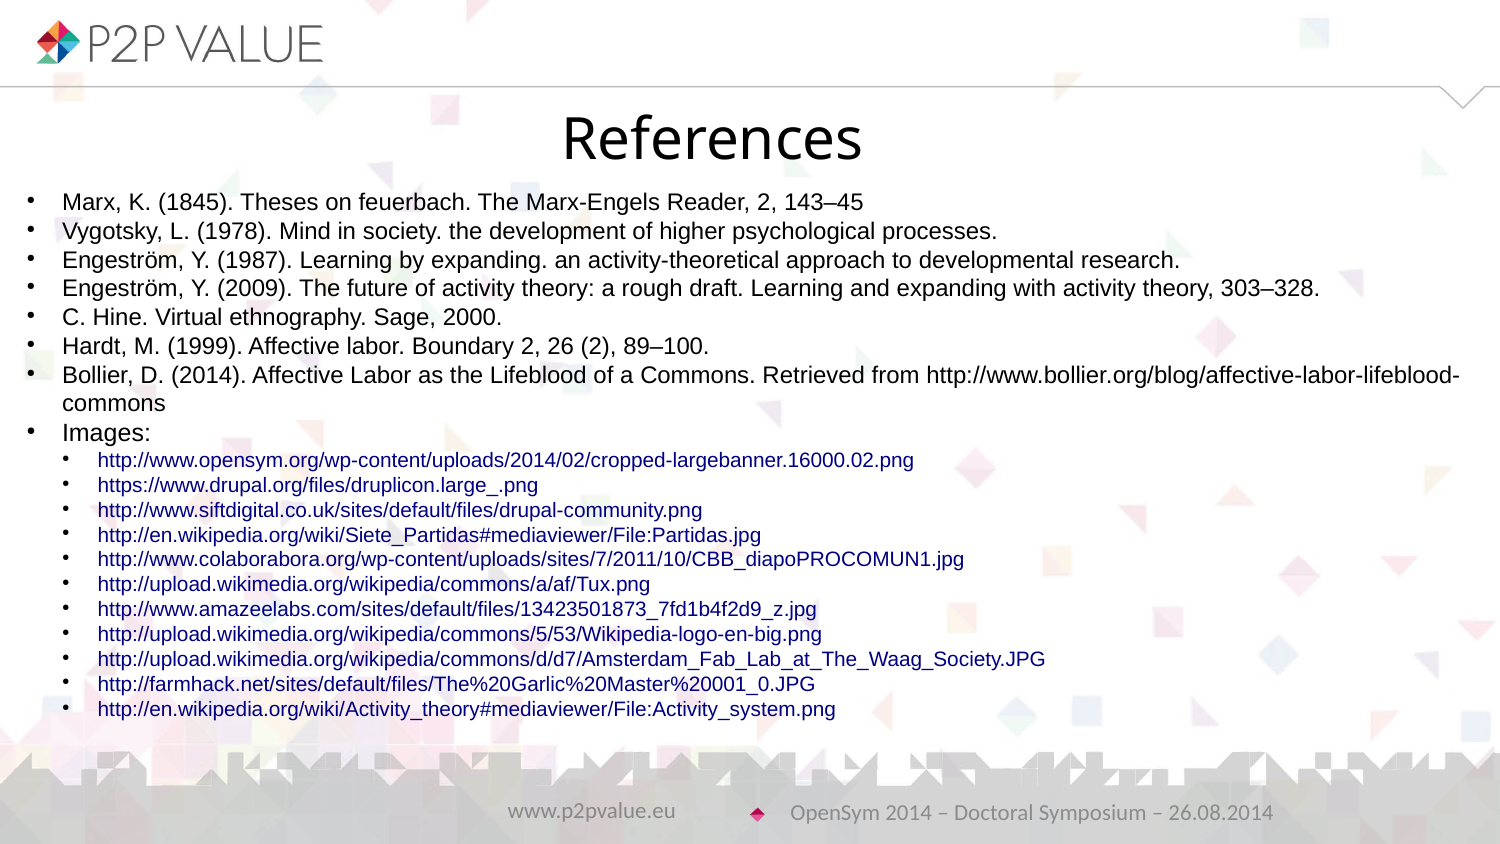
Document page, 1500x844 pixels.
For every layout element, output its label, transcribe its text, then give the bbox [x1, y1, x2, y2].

subtitle Marx, K. (1845). Theses on feuerbach. The Marx-Engels Reader, 2, 143–45 Vygotsky, L. (1978). Mind in society. the development of higher psychological processes. Engeström, Y. (1987). Learning by expanding. an activity-theoretical approach to developmental research. Engeström, Y. (2009). The future of activity theory: a rough draft. Learning and expanding with activity theory, 303–328. C. Hine. Virtual ethnography. Sage, 2000. Hardt, M. (1999). Affective labor. Boundary 2, 26 (2), 89–100. Bollier, D. (2014). Affective Labor as the Lifeblood of a Commons. Retrieved from http://www.bollier.org/blog/affective-labor-lifeblood-commons Images: http://www.opensym.org/wp-content/uploads/2014/02/cropped-largebanner.16000.02.png https://www.drupal.org/files/druplicon.large_.png http://www.siftdigital.co.uk/sites/default/files/drupal-community.png http://en.wikipedia.org/wiki/Siete_Partidas#mediaviewer/File:Partidas.jpg http://www.colaborabora.org/wp-content/uploads/sites/7/2011/10/CBB_diapoPROCOMUN1.jpg http://upload.wikimedia.org/wikipedia/commons/a/af/Tux.png http://www.amazeelabs.com/sites/default/files/13423501873_7fd1b4f2d9_z.jpg http://upload.wikimedia.org/wikipedia/commons/5/53/Wikipedia-logo-en-big.png http://upload.wikimedia.org/wikipedia/commons/d/d7/Amsterdam_Fab_Lab_at_The_Waag_Society.JPG http://farmhack.net/sites/default/files/The%20Garlic%20Master%20001_0.JPG http://en.wikipedia.org/wiki/Activity_theory#mediaviewer/File:Activity_system.png [13, 180, 1494, 826]
text_box www.p2pvalue.eu [501, 789, 720, 829]
title References [60, 92, 1366, 180]
text_box OpenSym 2014 – Doctoral Symposium – 26.08.2014 [777, 788, 1470, 834]
picture [0, 0, 1500, 844]
